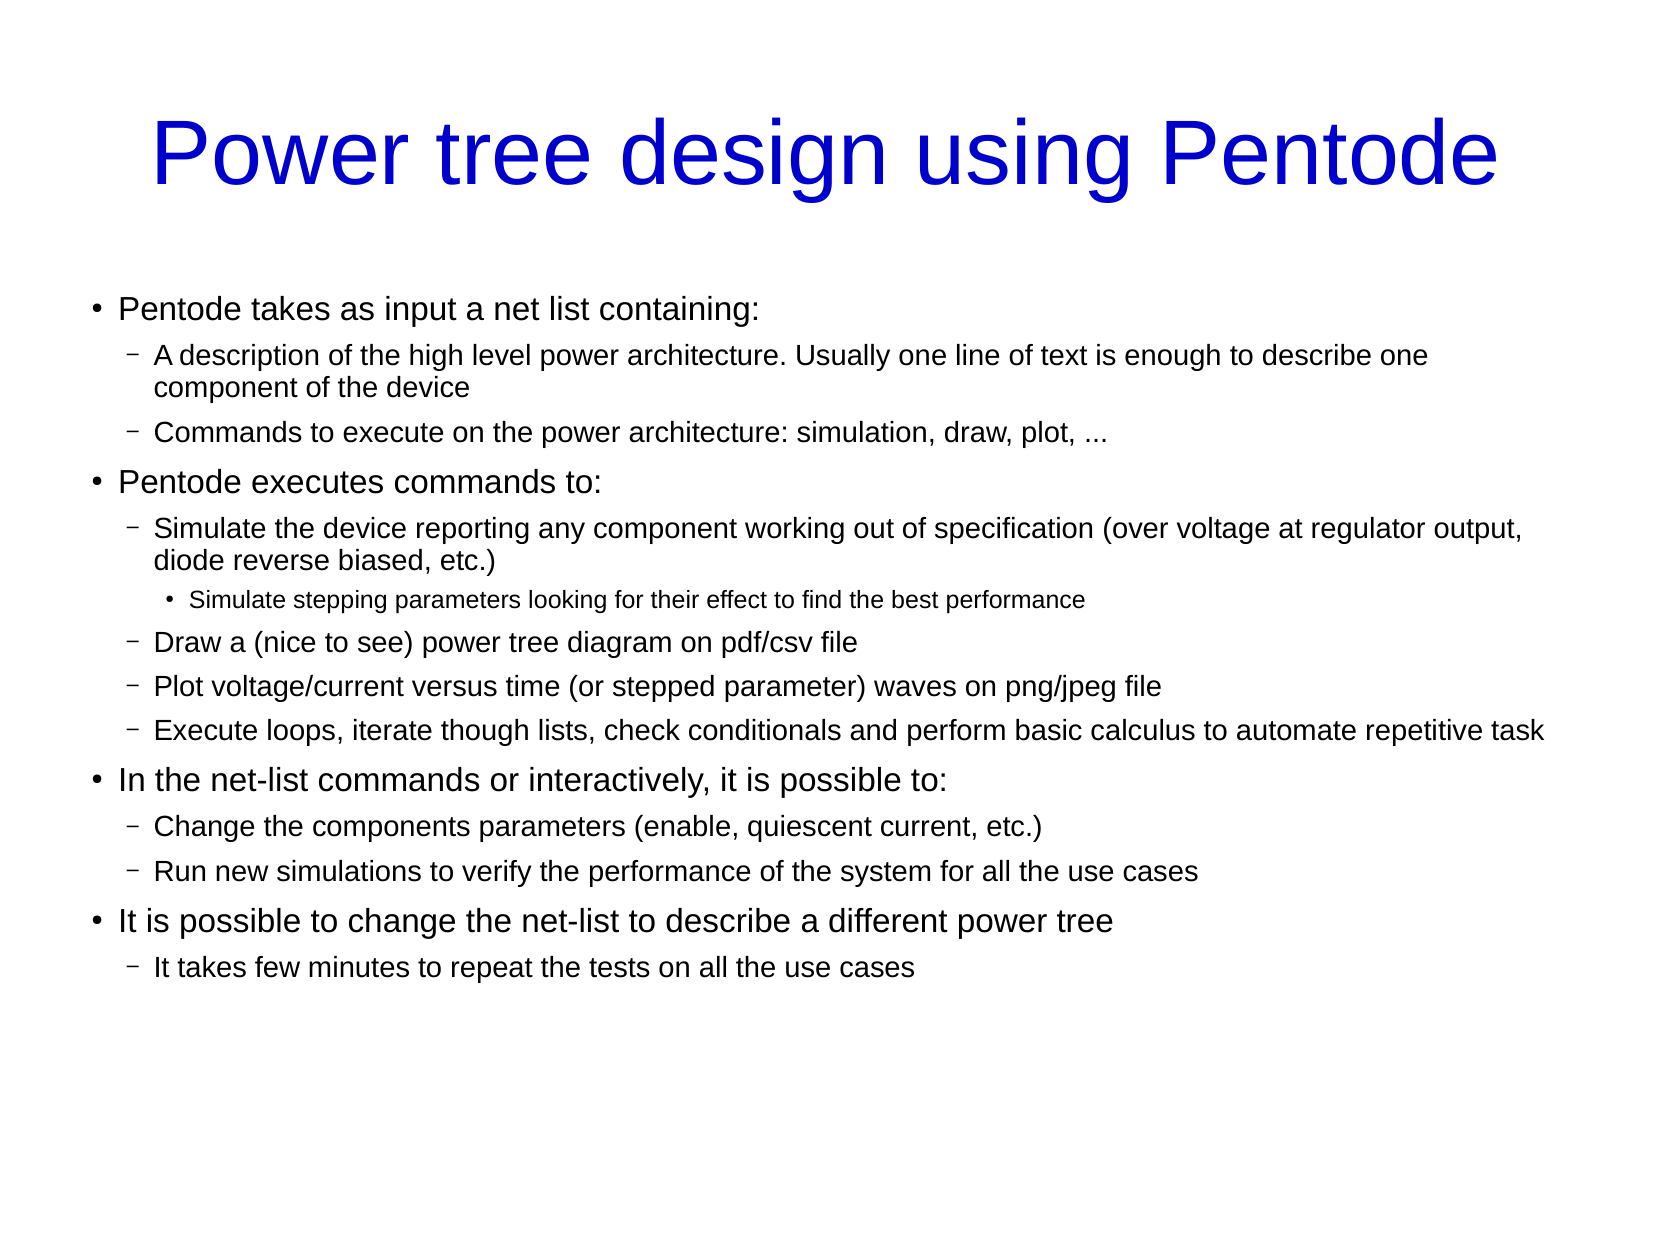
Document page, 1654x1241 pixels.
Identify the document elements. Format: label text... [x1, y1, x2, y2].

title Power tree design using Pentode [82, 49, 1571, 257]
list Pentode takes as input a net list containing: A description of the high level power architecture. Usually one line of text is enough to describe one component of the device Commands to execute on the power architecture: simulation, draw, plot, ... Pentode executes commands to: Simulate the device reporting any component working out of specification (over voltage at regulator output, diode reverse biased, etc.) Simulate stepping parameters looking for their effect to find the best performance Draw a (nice to see) power tree diagram on pdf/csv file Plot voltage/current versus time (or stepped parameter) waves on png/jpeg file Execute loops, iterate though lists, check conditionals and perform basic calculus to automate repetitive task In the net-list commands or interactively, it is possible to: Change the components parameters (enable, quiescent current, etc.) Run new simulations to verify the performance of the system for all the use cases It is possible to change the net-list to describe a different power tree It takes few minutes to repeat the tests on all the use cases [82, 290, 1571, 1010]
